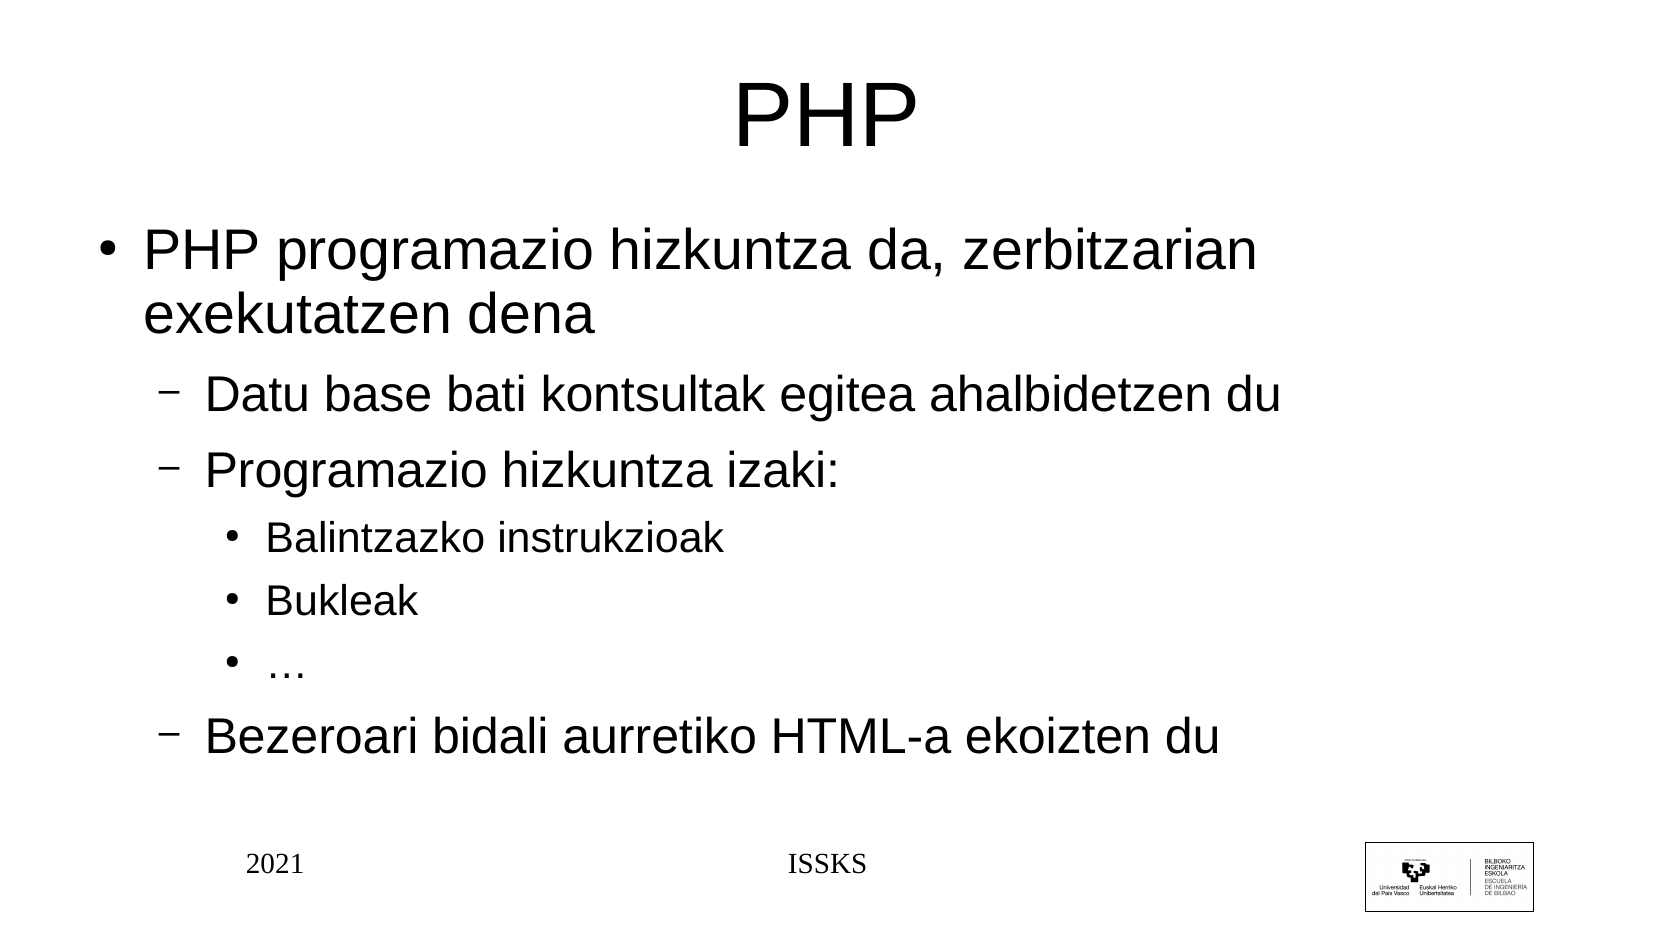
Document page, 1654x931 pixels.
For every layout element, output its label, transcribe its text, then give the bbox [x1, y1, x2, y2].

list PHP programazio hizkuntza da, zerbitzarian exekutatzen dena Datu base bati kontsultak egitea ahalbidetzen du Programazio hizkuntza izaki: Balintzazko instrukzioak Bukleak … Bezeroari bidali aurretiko HTML-a ekoizten du [82, 217, 1456, 766]
title PHP [82, 37, 1571, 193]
picture [1366, 843, 1533, 911]
